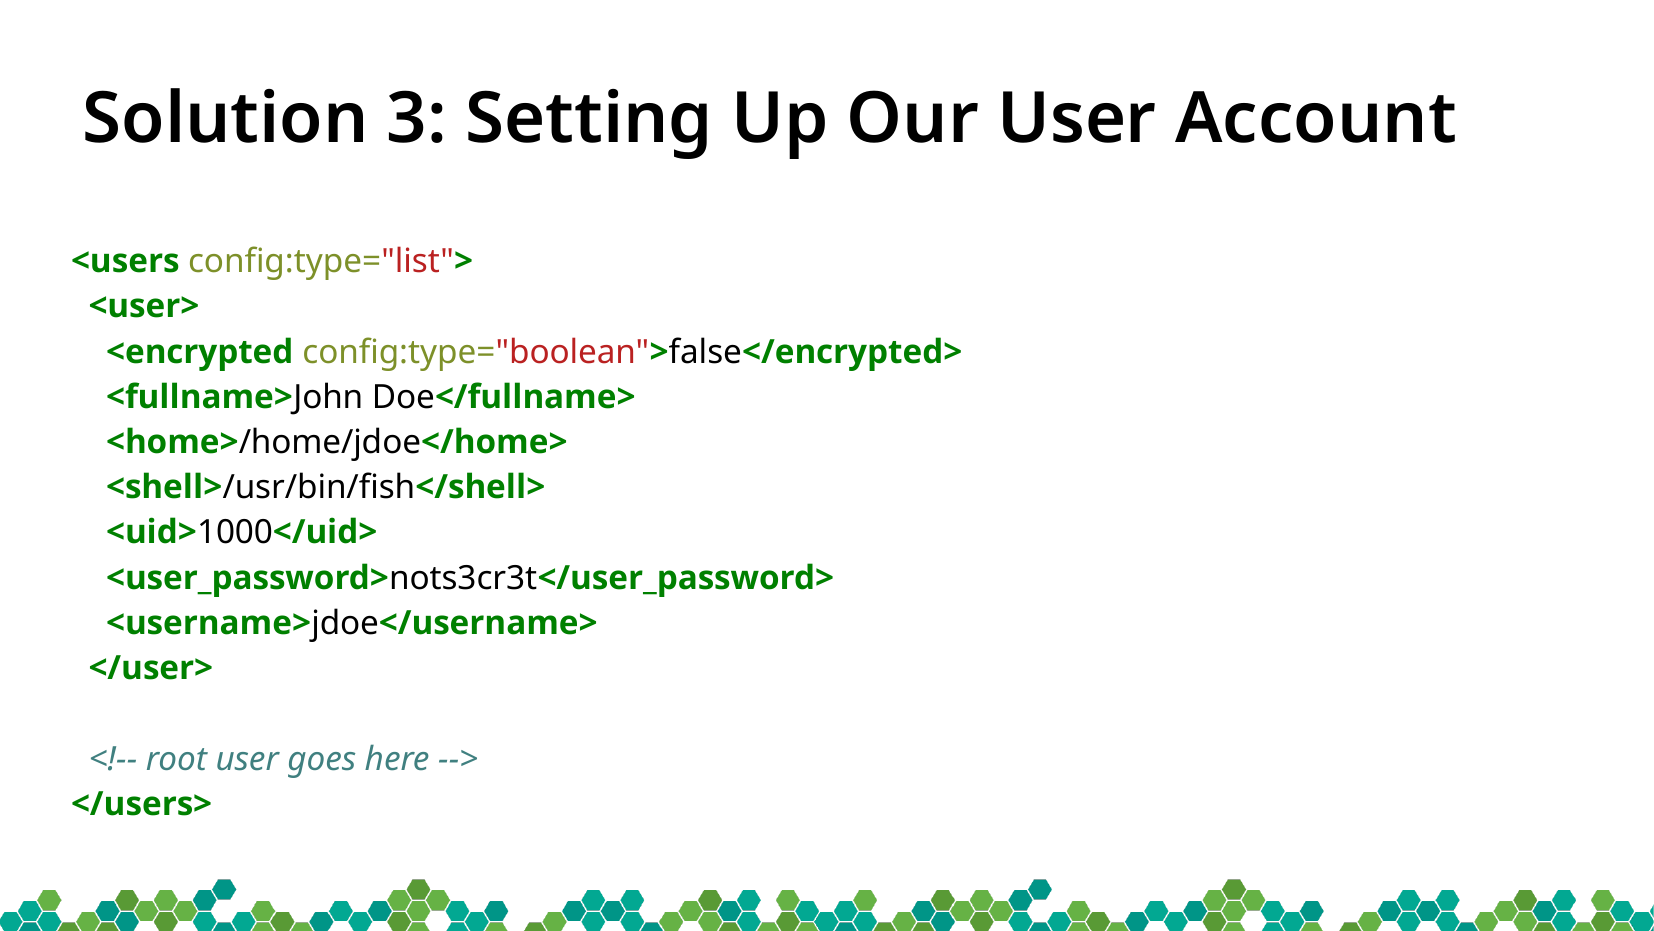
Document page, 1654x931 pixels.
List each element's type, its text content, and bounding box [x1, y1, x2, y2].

picture [0, 871, 1654, 931]
title Solution 3: Setting Up Our User Account [82, 37, 1571, 193]
text_box <users config:type="list"> <user> <encrypted config:type="boolean">false</encrypted> <fullname>John Doe</fullname> <home>/home/jdoe</home> <shell>/usr/bin/fish</shell> <uid>1000</uid> <user_password>nots3cr3t</user_password> <username>jdoe</username> </user> <!-- root user goes here --> </users> [56, 229, 1602, 871]
